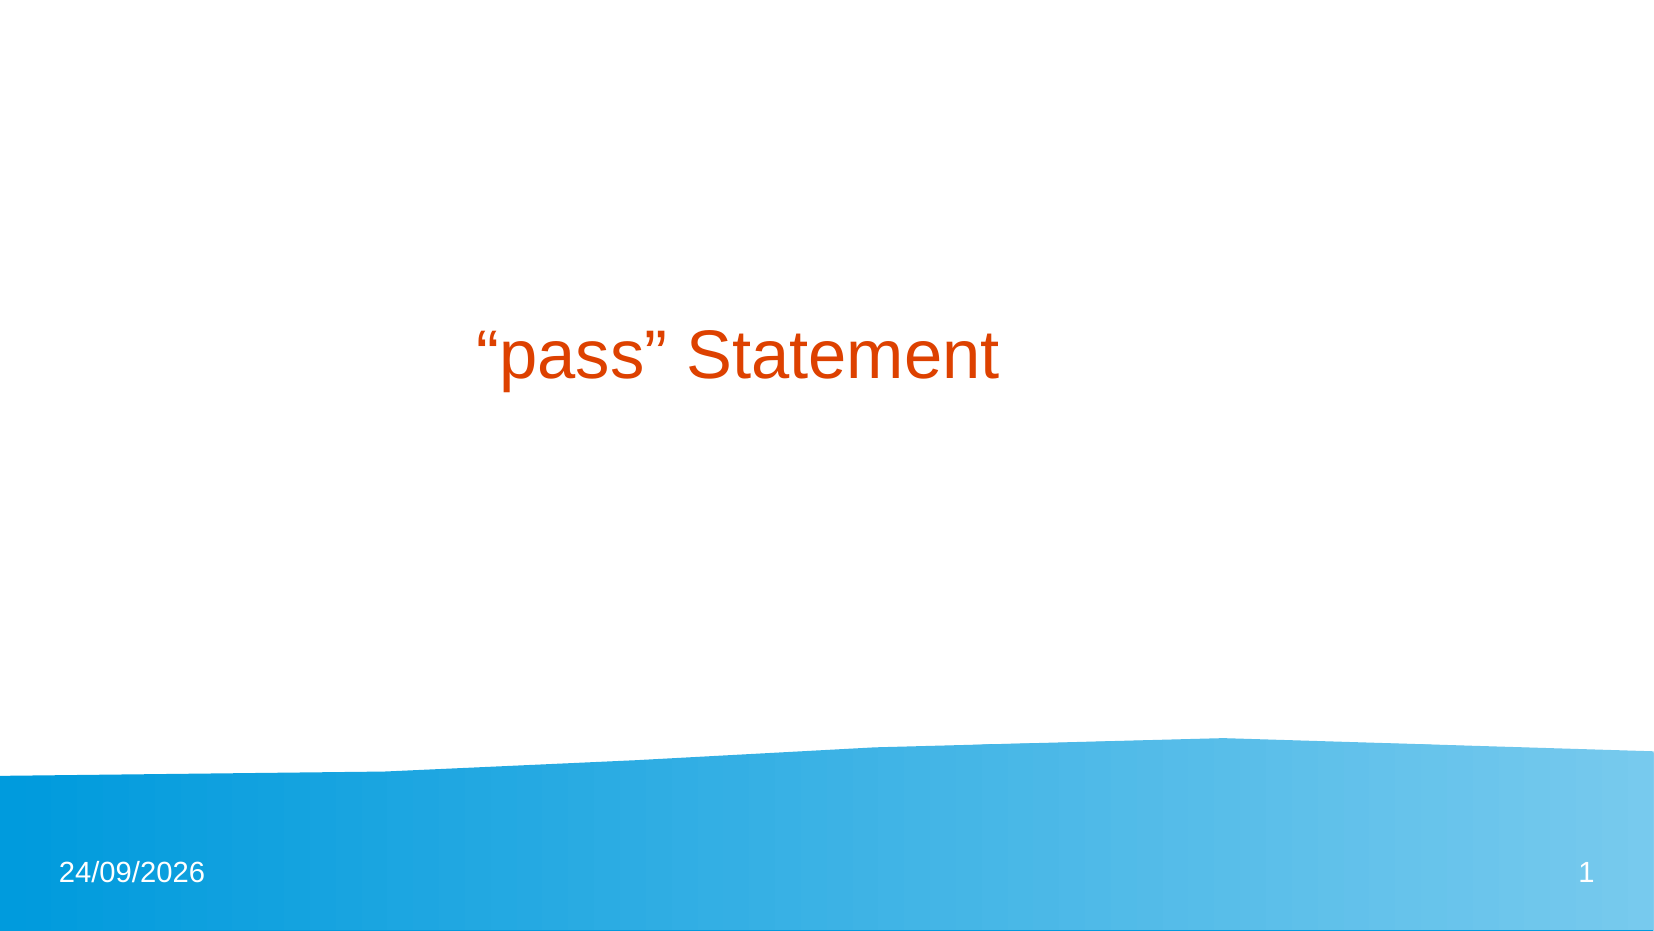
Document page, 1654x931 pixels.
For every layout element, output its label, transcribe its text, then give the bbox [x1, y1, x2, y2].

title “pass” Statement [0, 265, 1477, 443]
